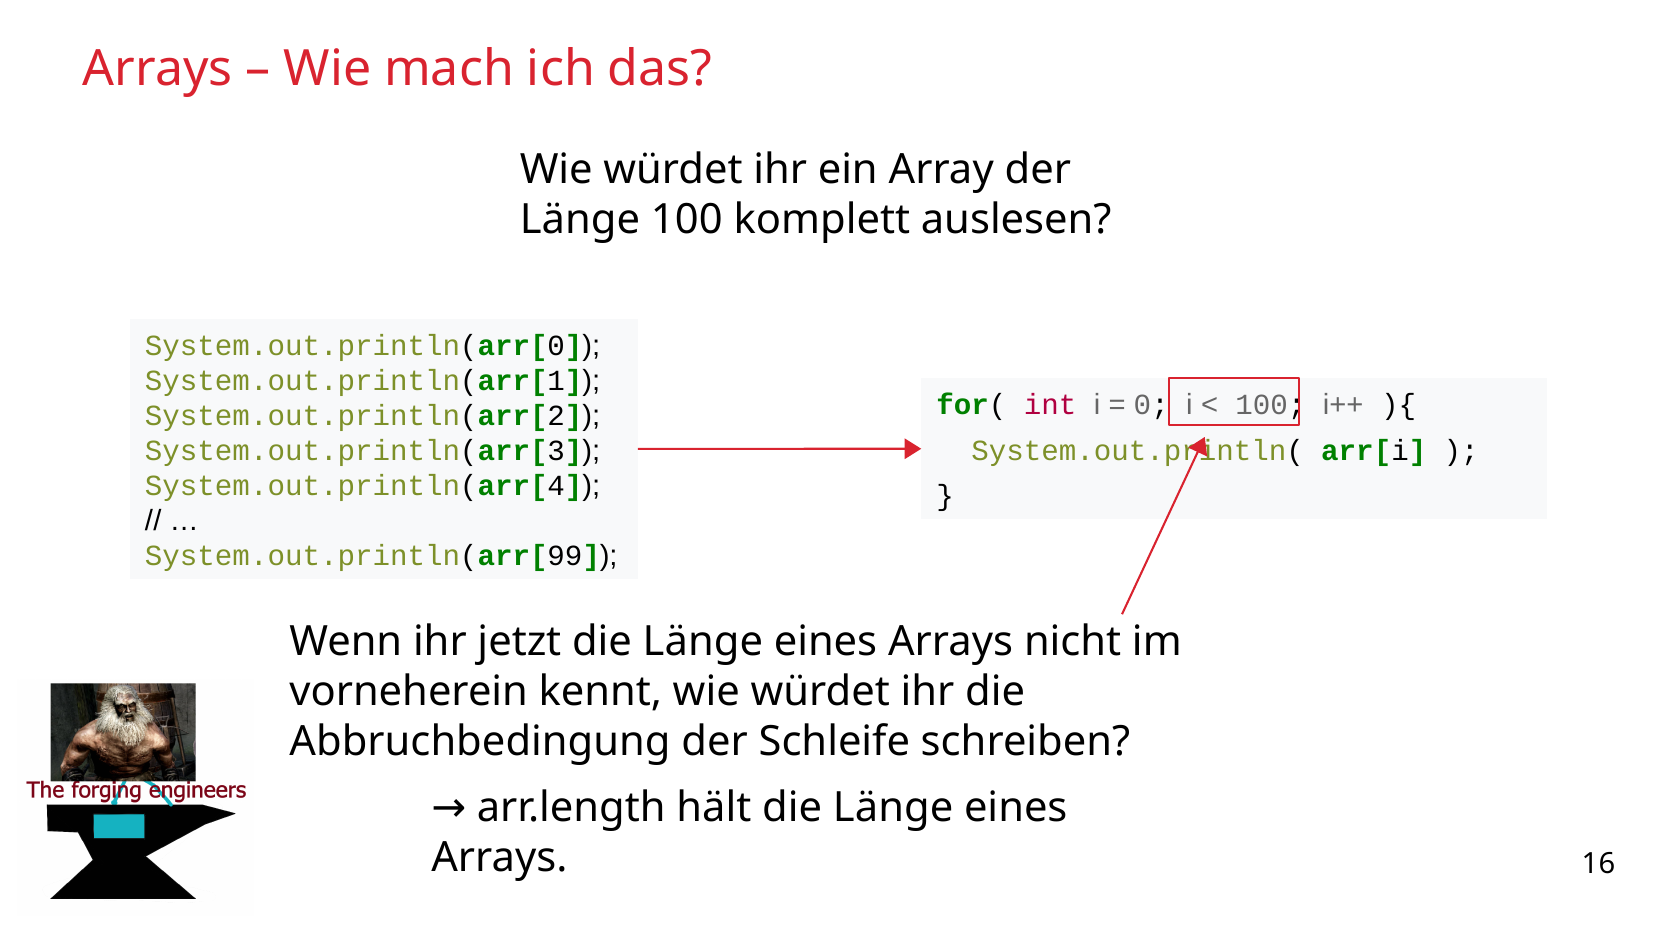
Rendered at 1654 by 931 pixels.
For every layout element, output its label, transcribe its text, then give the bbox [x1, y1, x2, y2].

picture [17, 679, 254, 916]
text_box System.out.println(arr[0]); System.out.println(arr[1]); System.out.println(arr[2]); System.out.println(arr[3]); System.out.println(arr[4]); // … System.out.println(arr[99]); [130, 319, 638, 579]
text_box → arr.length hält die Länge eines Arrays. [431, 779, 1193, 839]
text_box Wenn ihr jetzt die Länge eines Arrays nicht im vorneherein kennt, wie würdet ihr die Abbruchbedingung der Schleife schreiben? [289, 614, 1365, 768]
title Arrays – Wie mach ich das? [82, 37, 1571, 95]
text_box for( int i = 0; i < 100; i++ ){ System.out.println( arr[i] ); } [1170, 379, 1298, 424]
text_box Wie würdet ihr ein Array der Länge 100 komplett auslesen? [519, 141, 1134, 249]
text_box for( int i = 0; i < 100; i++ ){ System.out.println( arr[i] ); } [921, 378, 1547, 519]
